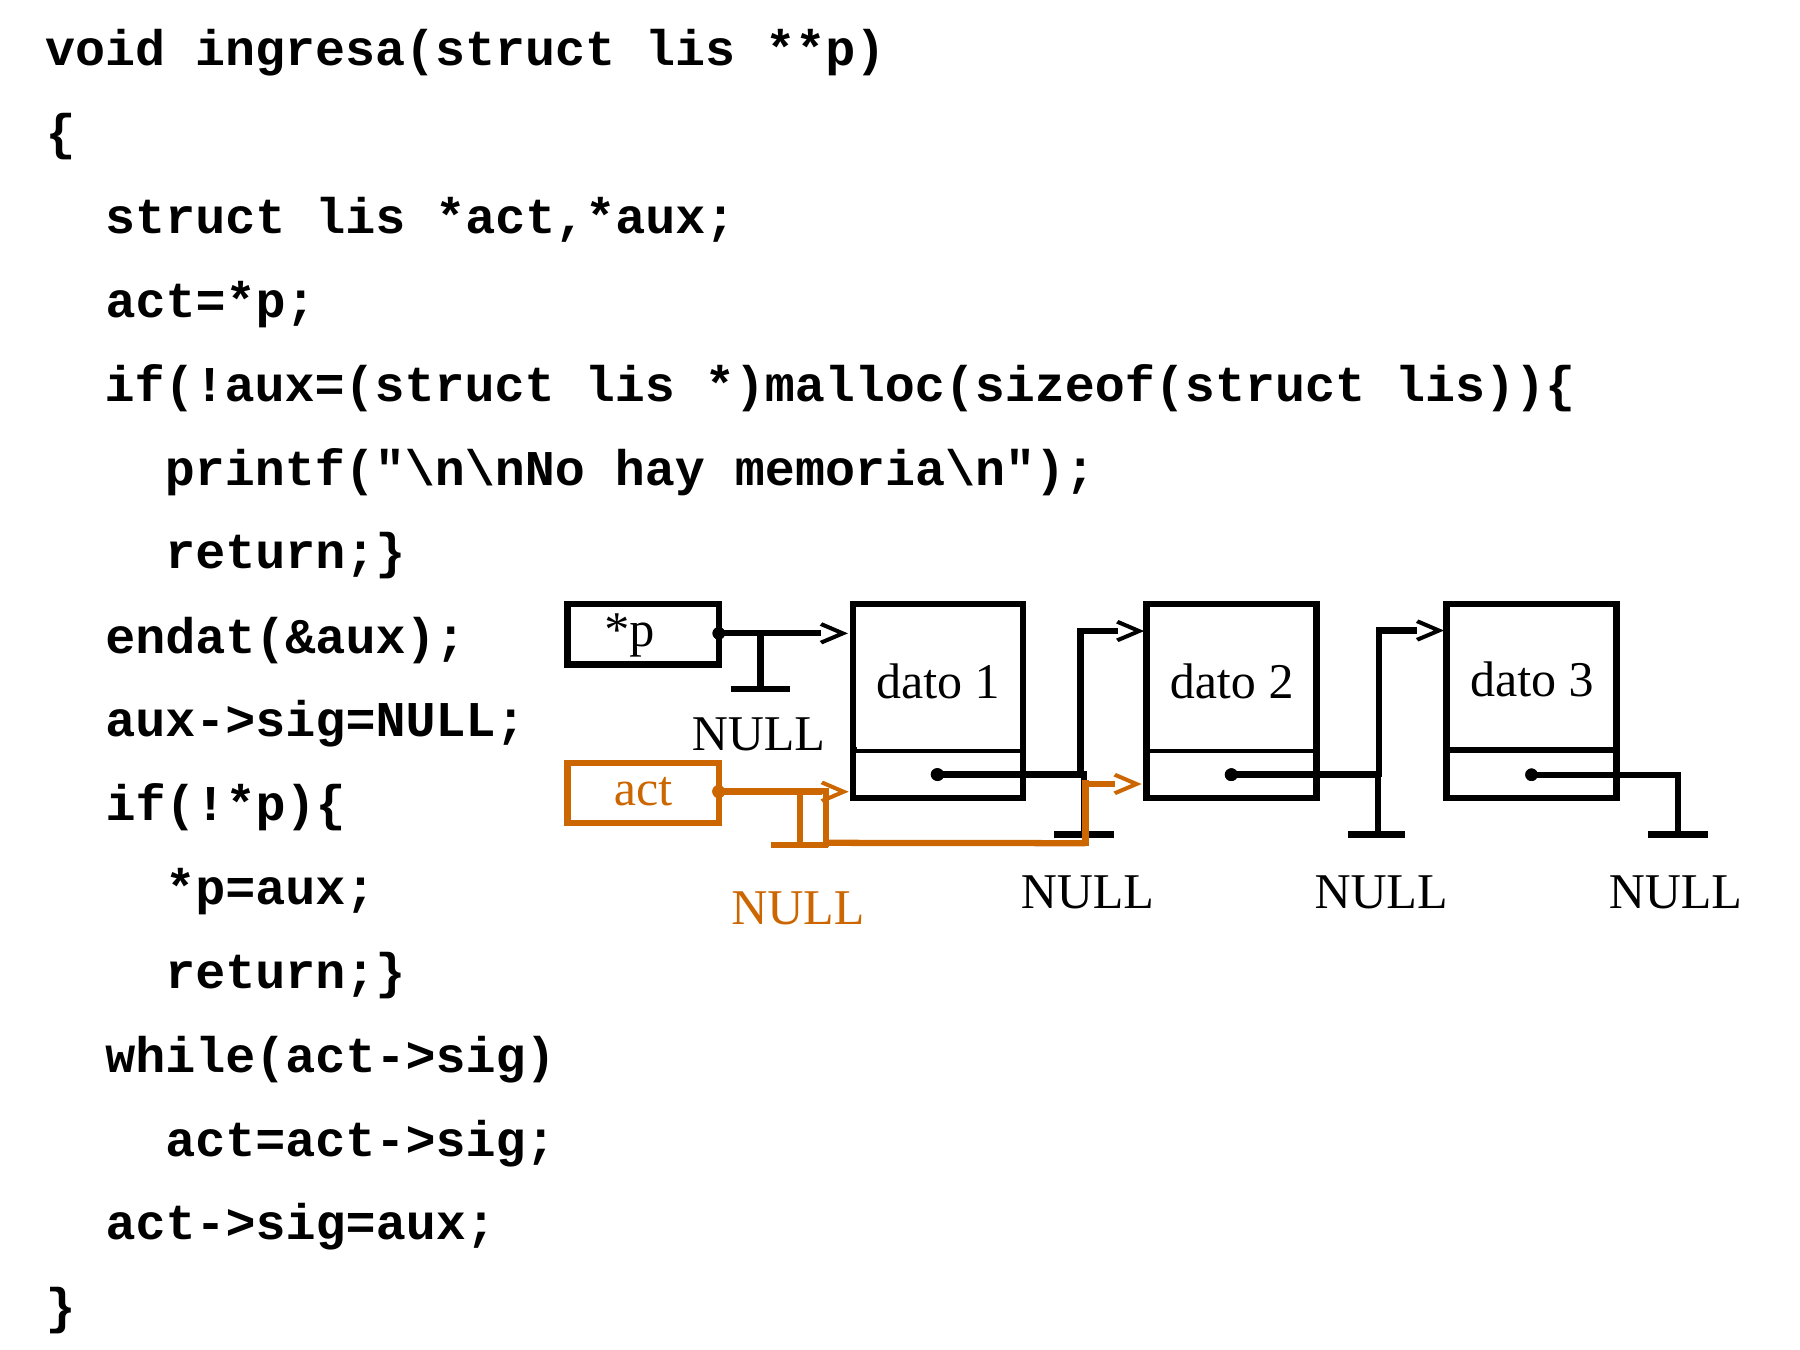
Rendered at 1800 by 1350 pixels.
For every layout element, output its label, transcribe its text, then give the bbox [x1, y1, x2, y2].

text_box dato 1 [857, 609, 1019, 748]
text_box [1146, 748, 1317, 799]
text_box act=act->sig; [30, 1098, 571, 1174]
text_box [1146, 604, 1317, 747]
text_box [1446, 604, 1617, 747]
text_box aux->sig=NULL; [30, 679, 541, 755]
text_box NULL [722, 874, 873, 926]
text_box while(act->sig) [30, 1014, 571, 1090]
text_box *p=aux; [30, 847, 391, 923]
text_box void ingresa(struct lis **p) [30, 8, 901, 84]
text_box if(!aux=(struct lis *)malloc(sizeof(struct lis)){ [29, 343, 1590, 419]
text_box NULL [1306, 858, 1457, 910]
text_box if(!*p){ [30, 762, 361, 838]
text_box return;} [30, 930, 421, 1007]
text_box NULL [1012, 858, 1163, 910]
text_box NULL [1600, 858, 1751, 910]
text_box struct lis *act,*aux; [30, 176, 751, 252]
text_box act [572, 766, 715, 820]
text_box dato 3 [1454, 610, 1609, 743]
text_box [1446, 748, 1617, 799]
text_box { [30, 92, 91, 168]
text_box return;} [30, 511, 421, 587]
text_box dato 2 [1151, 609, 1313, 748]
text_box endat(&aux); [30, 595, 481, 671]
text_box printf("\n\nNo hay memoria\n"); [29, 427, 1111, 503]
text_box *p [581, 618, 666, 641]
text_box NULL [683, 700, 834, 752]
text_box *p [637, 625, 648, 641]
text_box act=*p; [30, 259, 331, 335]
text_box [852, 748, 1023, 799]
text_box act->sig=aux; [30, 1182, 511, 1258]
text_box } [30, 1266, 91, 1342]
text_box [852, 604, 1023, 747]
